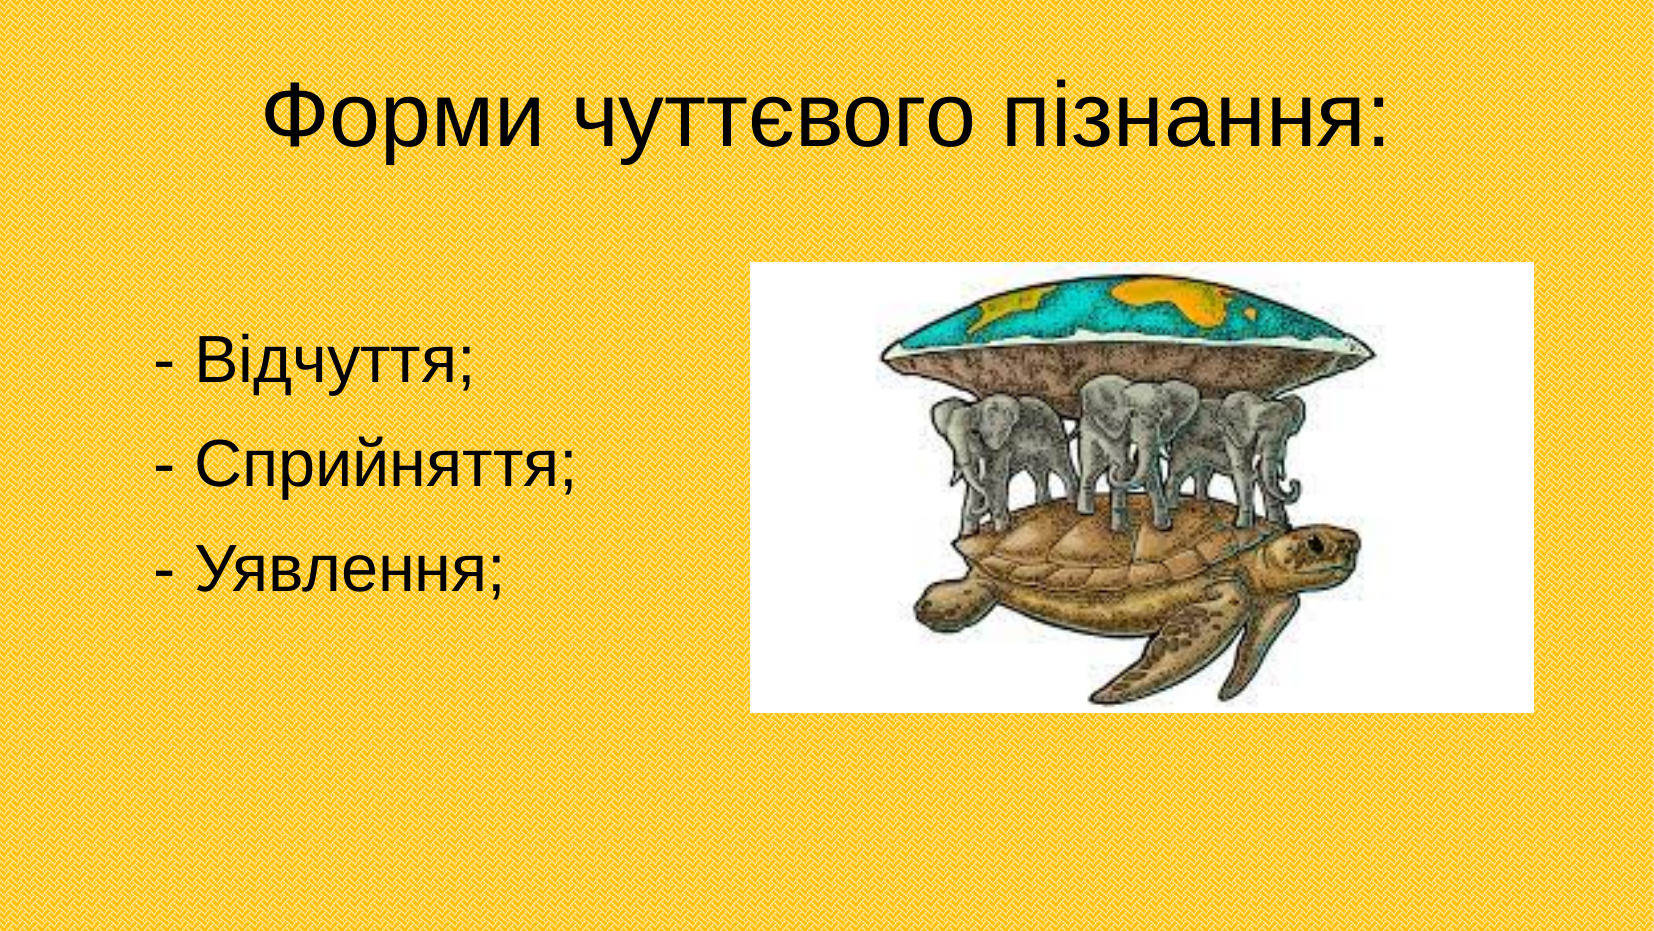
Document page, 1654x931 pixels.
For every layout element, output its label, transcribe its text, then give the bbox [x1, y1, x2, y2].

picture [0, 0, 1654, 931]
list - Відчуття; - Сприйняття; - Уявлення; [82, 217, 1571, 758]
title Форми чуттєвого пізнання: [82, 37, 1571, 193]
